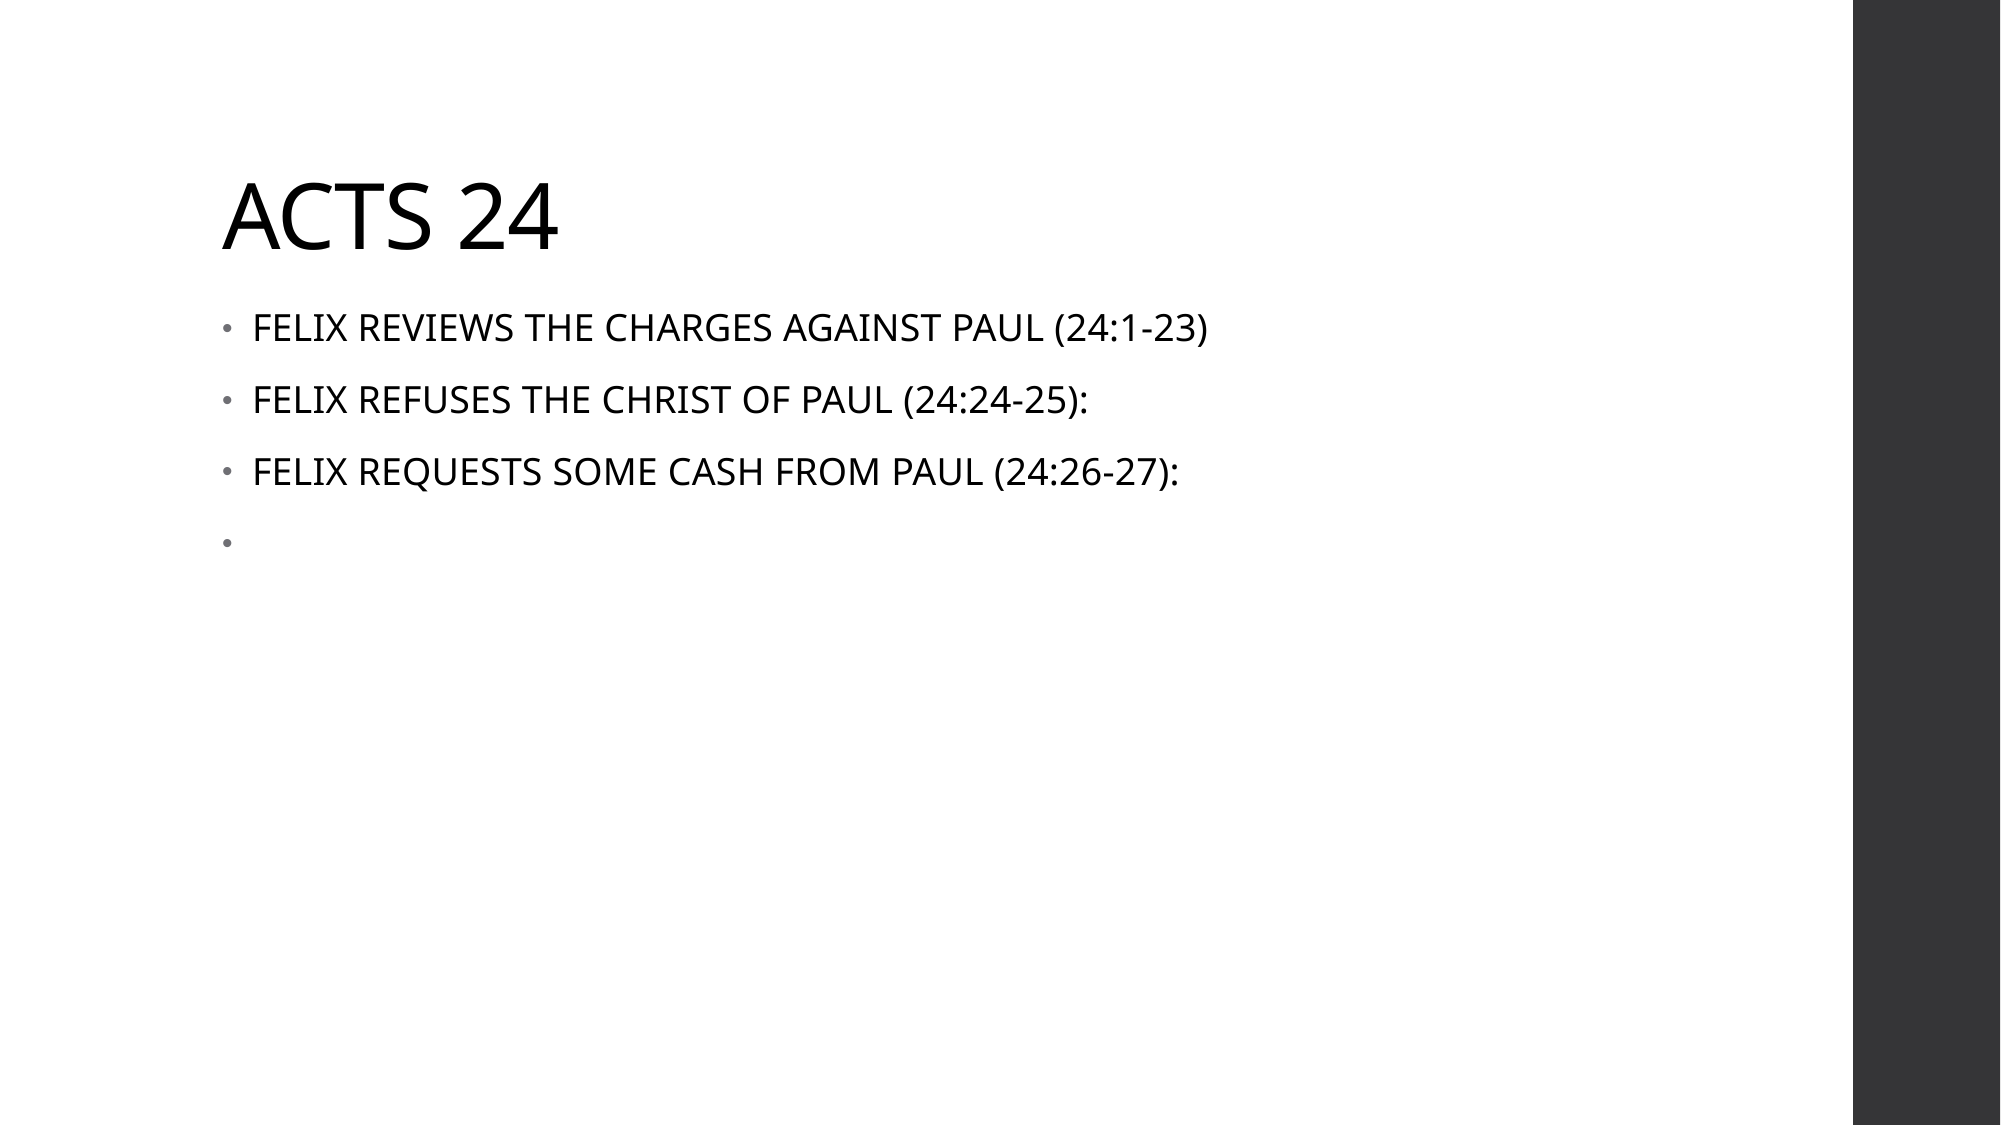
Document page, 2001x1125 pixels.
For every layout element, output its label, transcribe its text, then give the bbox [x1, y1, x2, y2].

list FELIX REVIEWS THE CHARGES AGAINST PAUL (24:1-23) FELIX REFUSES THE CHRIST OF PAUL (24:24-25): FELIX REQUESTS SOME CASH FROM PAUL (24:26-27): [206, 299, 1617, 1014]
title ACTS 24 [206, 60, 1797, 278]
